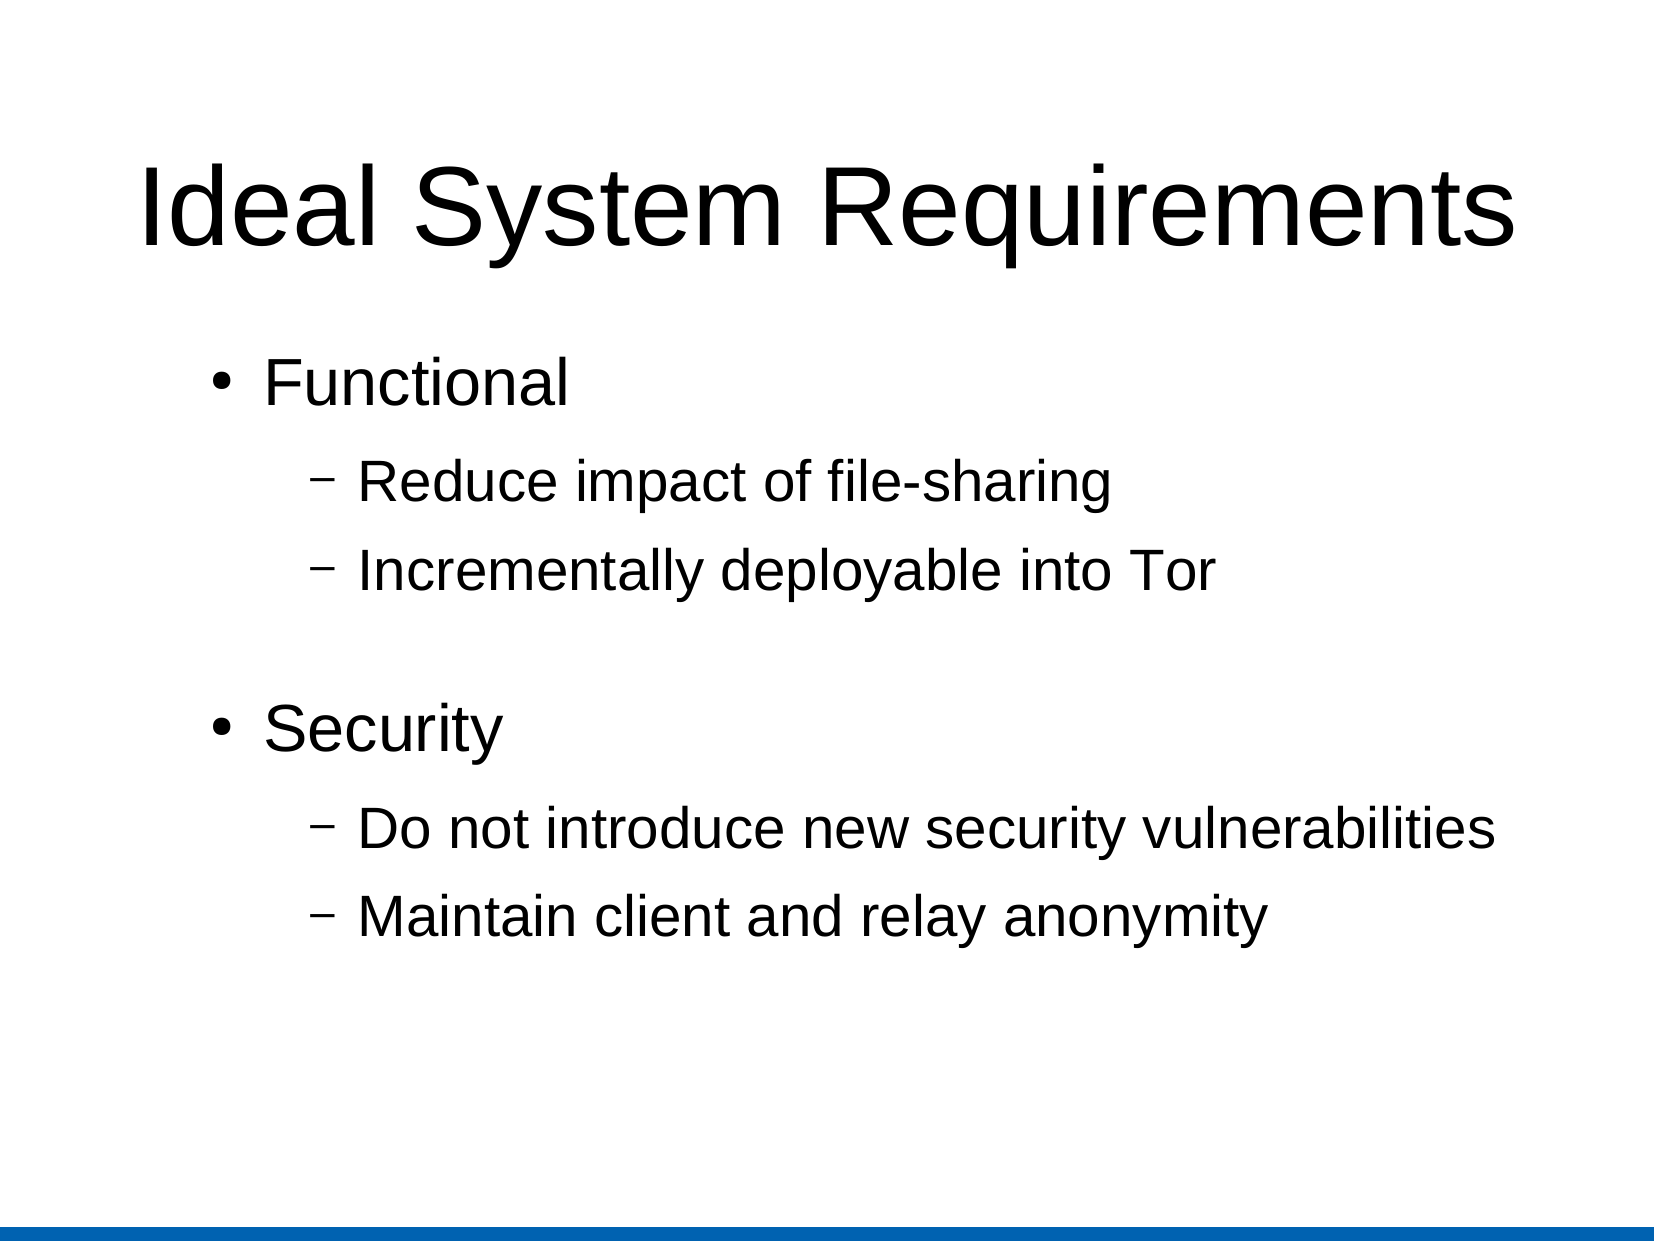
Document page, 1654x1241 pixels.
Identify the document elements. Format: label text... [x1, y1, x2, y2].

title Ideal System Requirements [121, 102, 1533, 311]
list Functional Reduce impact of file-sharing Incrementally deployable into Tor Security Do not introduce new security vulnerabilities Maintain client and relay anonymity [121, 344, 1613, 1127]
